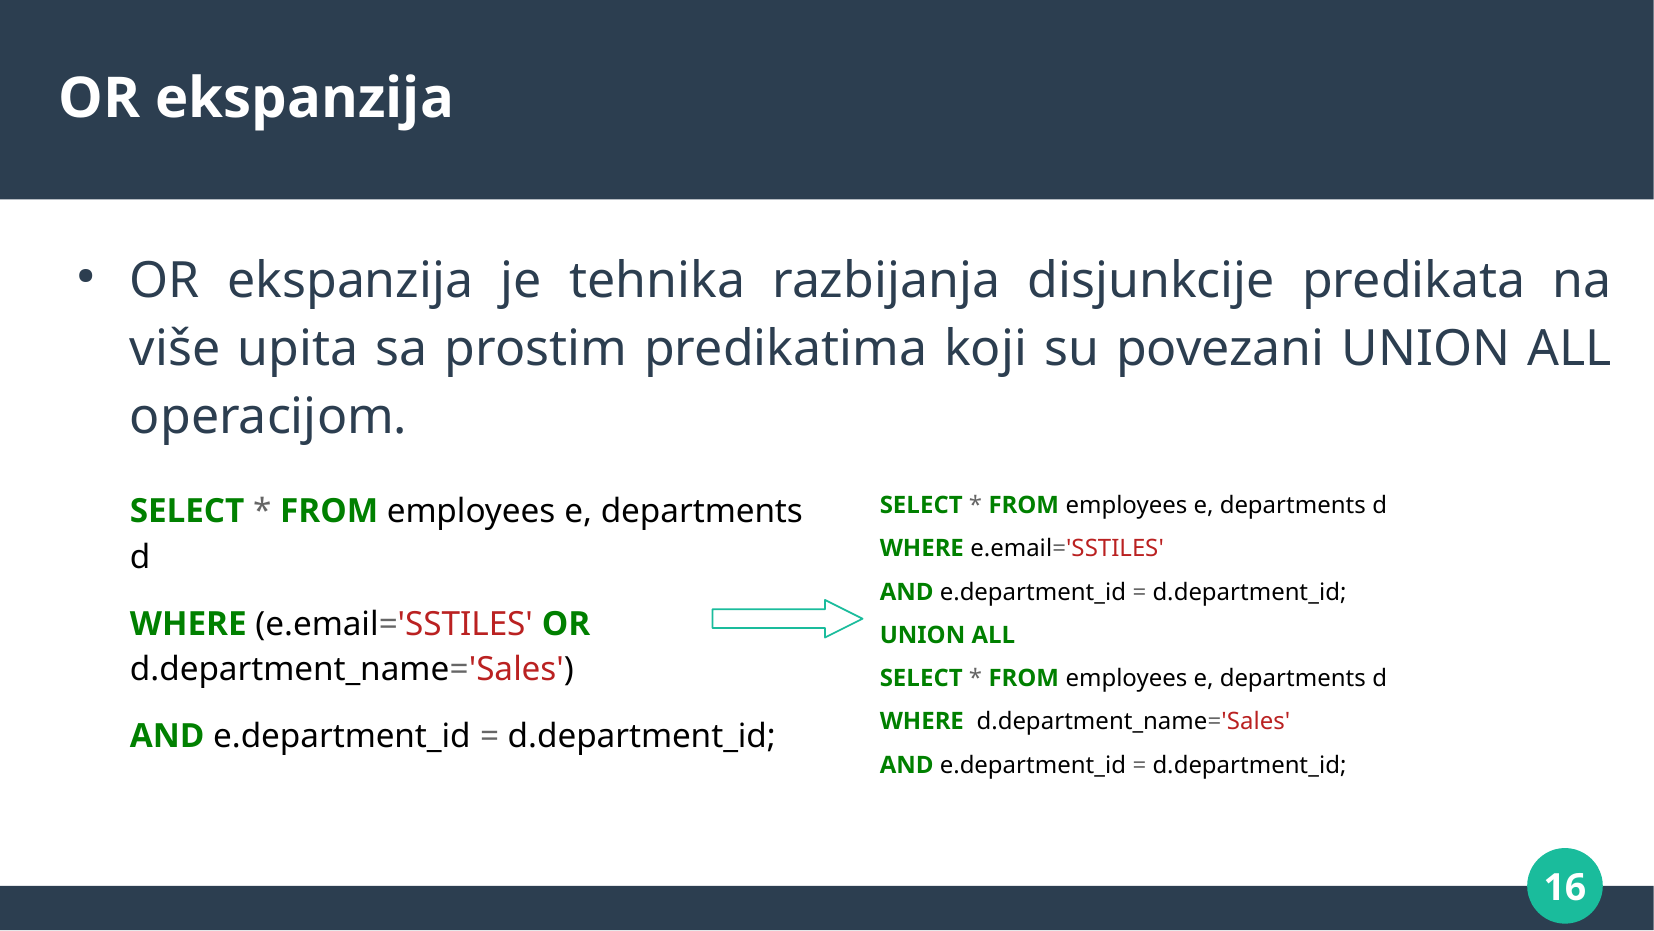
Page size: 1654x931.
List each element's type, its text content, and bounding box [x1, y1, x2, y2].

text_box [712, 599, 863, 638]
list SELECT * FROM employees e, departments d WHERE e.email='SSTILES' AND e.department_id = d.department_id; UNION ALL SELECT * FROM employees e, departments d WHERE d.department_name='Sales' AND e.department_id = d.department_id; [845, 487, 1596, 784]
title OR ekspanzija [59, 37, 1595, 155]
list OR ekspanzija je tehnika razbijanja disjunkcije predikata na više upita sa prostim predikatima koji su povezani UNION ALL operacijom. [59, 243, 1613, 540]
list SELECT * FROM employees e, departments d WHERE (e.email='SSTILES' OR d.department_name='Sales') AND e.department_id = d.department_id; [59, 487, 826, 840]
